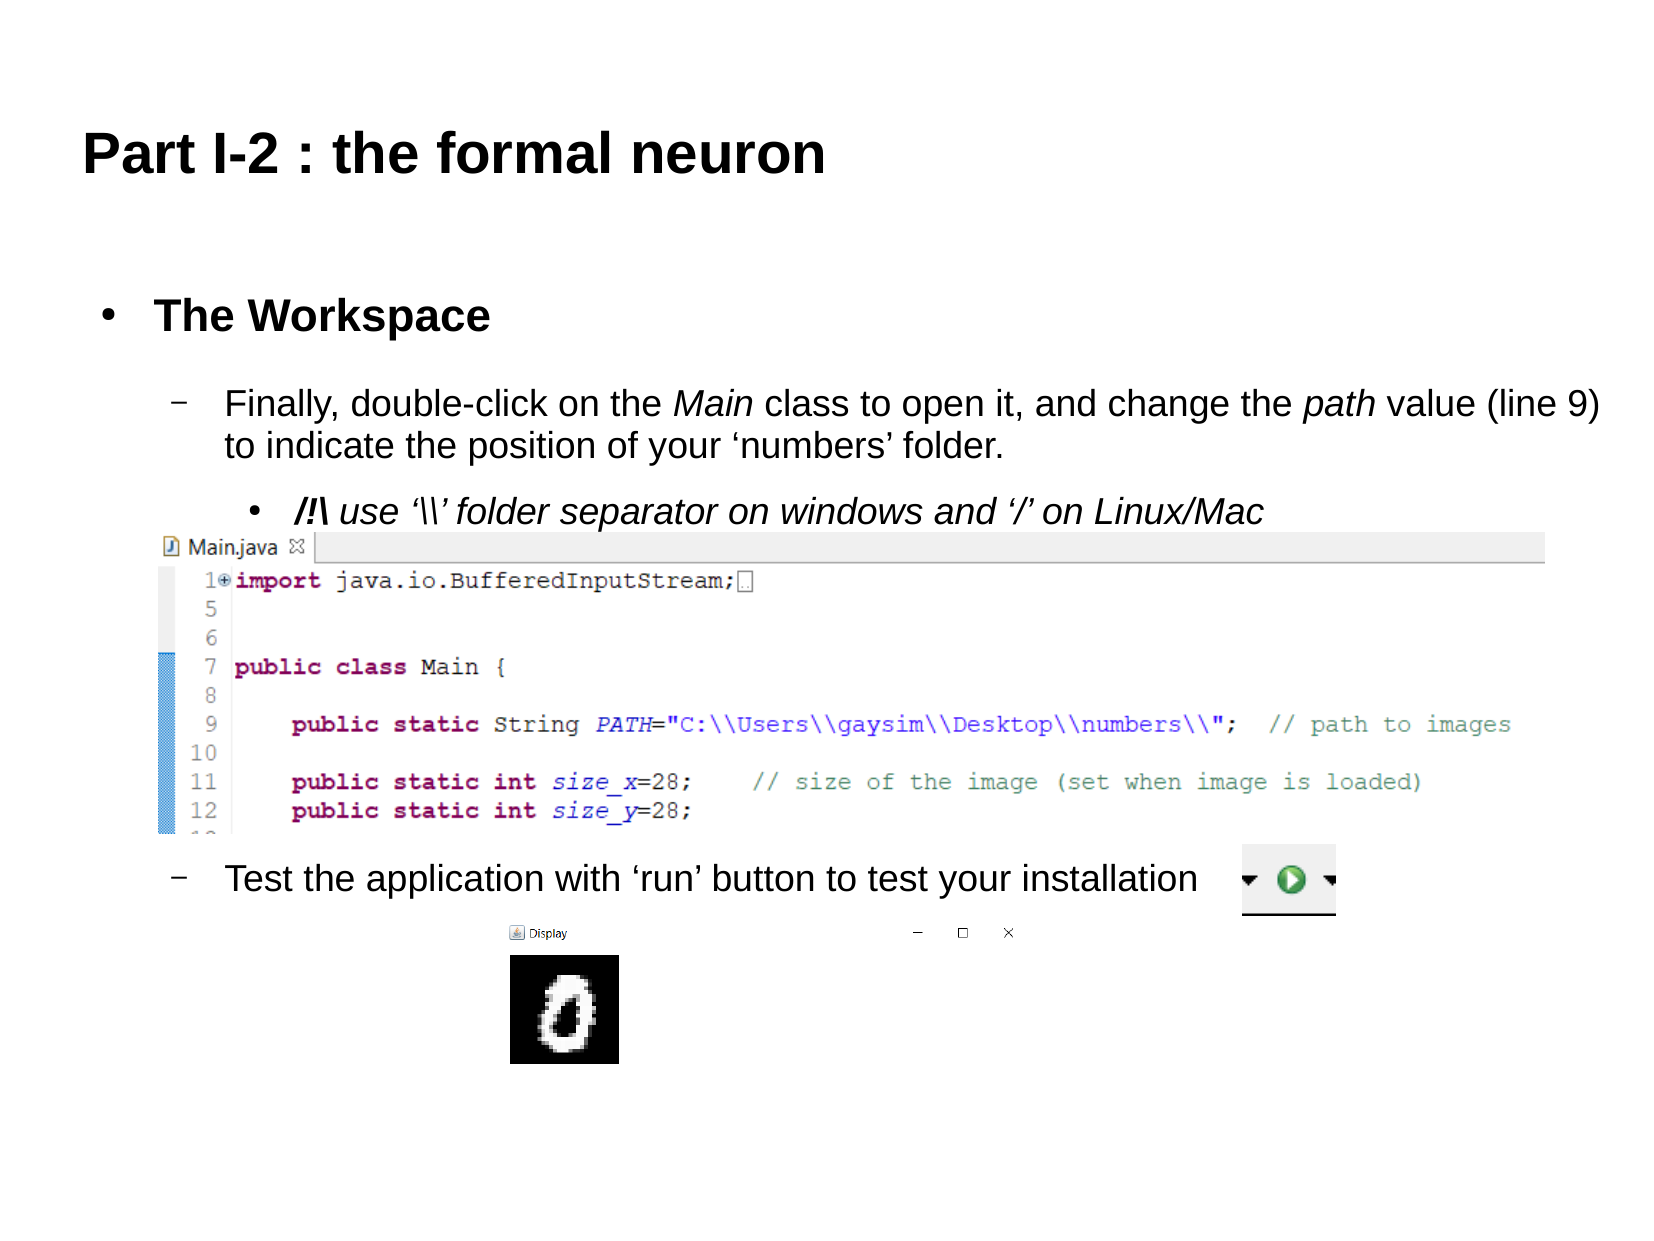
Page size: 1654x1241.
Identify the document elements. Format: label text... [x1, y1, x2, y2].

picture [503, 920, 1030, 1221]
picture [1242, 844, 1336, 916]
title Part I-2 : the formal neuron [82, 49, 1571, 257]
list The Workspace Finally, double-click on the Main class to open it, and change the path value (line 9) to indicate the position of your ‘numbers’ folder. /!\ use ‘\\’ folder separator on windows and ‘/’ on Linux/Mac Test the application with ‘run’ button to test your installation [82, 290, 1625, 1241]
picture [158, 532, 1545, 834]
